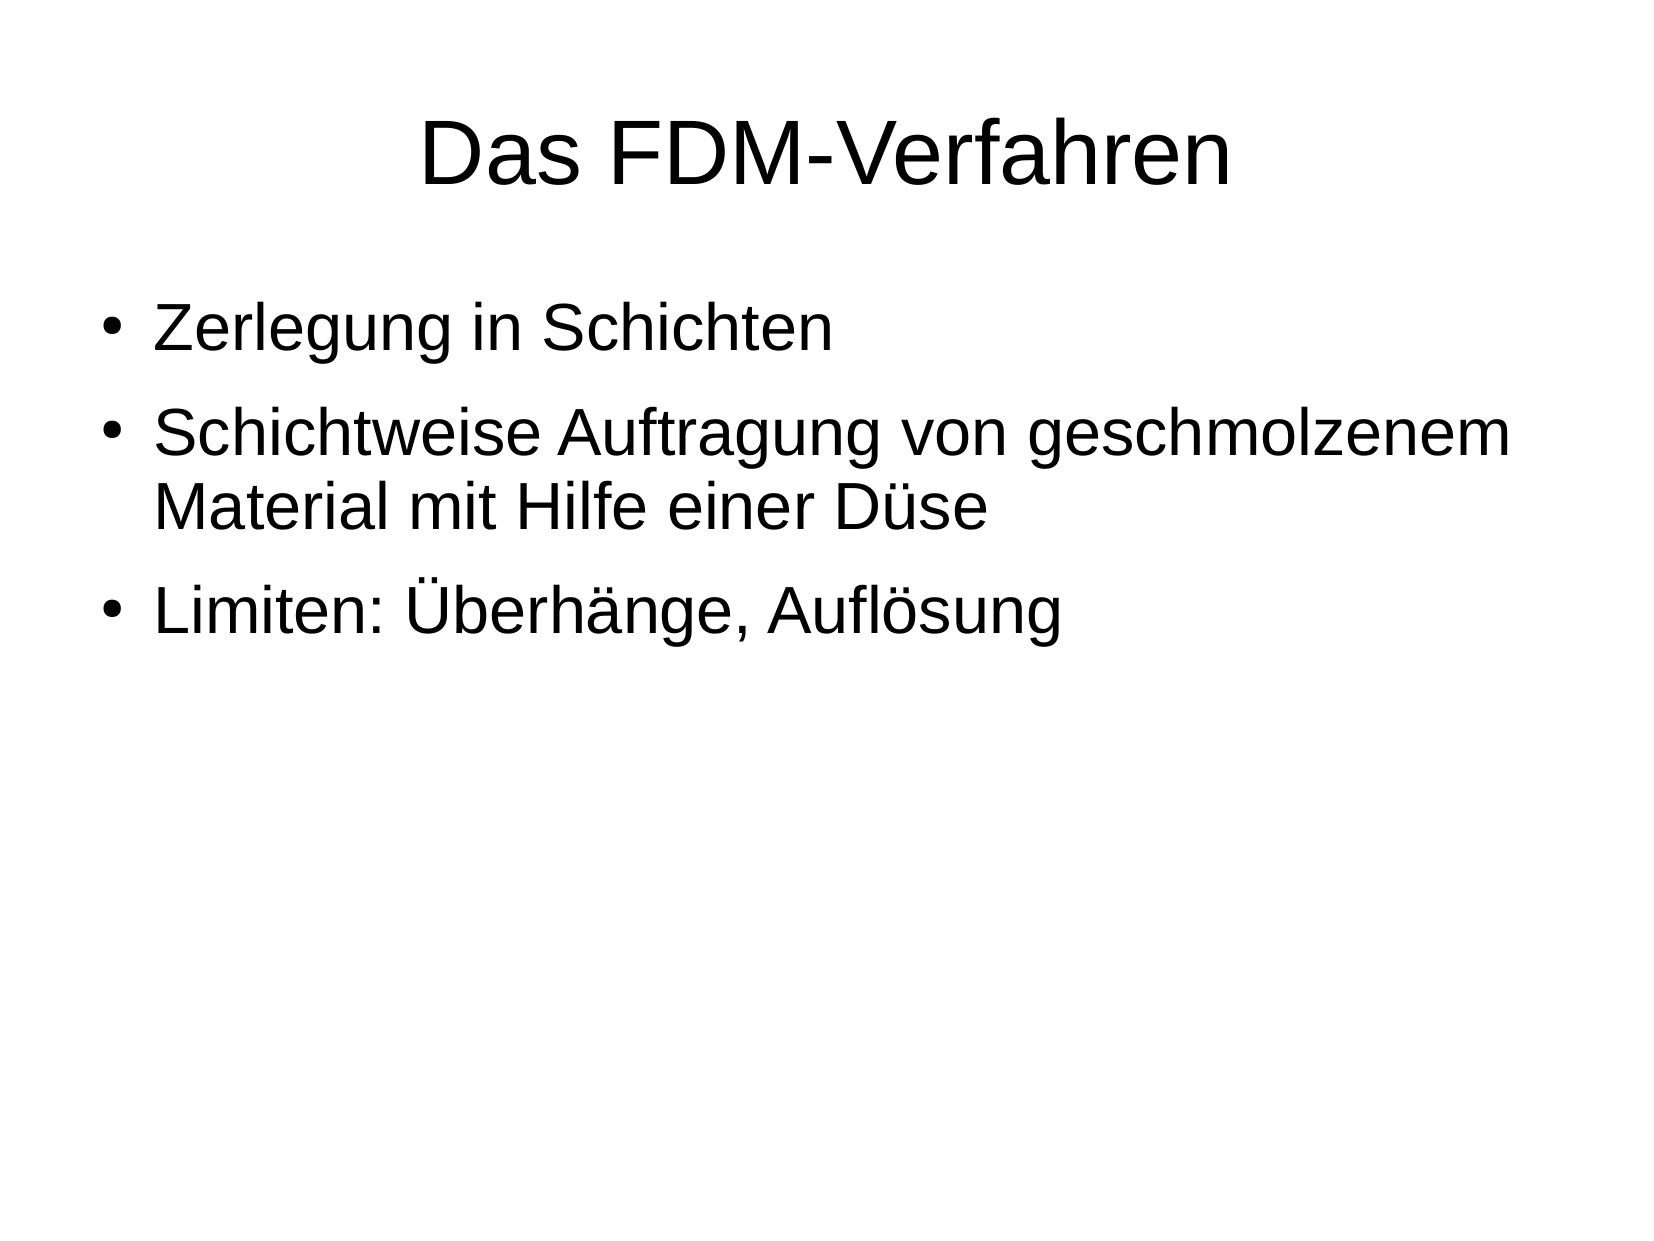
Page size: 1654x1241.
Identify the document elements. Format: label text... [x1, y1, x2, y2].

title Das FDM-Verfahren [82, 49, 1571, 257]
list Zerlegung in Schichten Schichtweise Auftragung von geschmolzenem Material mit Hilfe einer Düse Limiten: Überhänge, Auflösung [82, 290, 1571, 1010]
